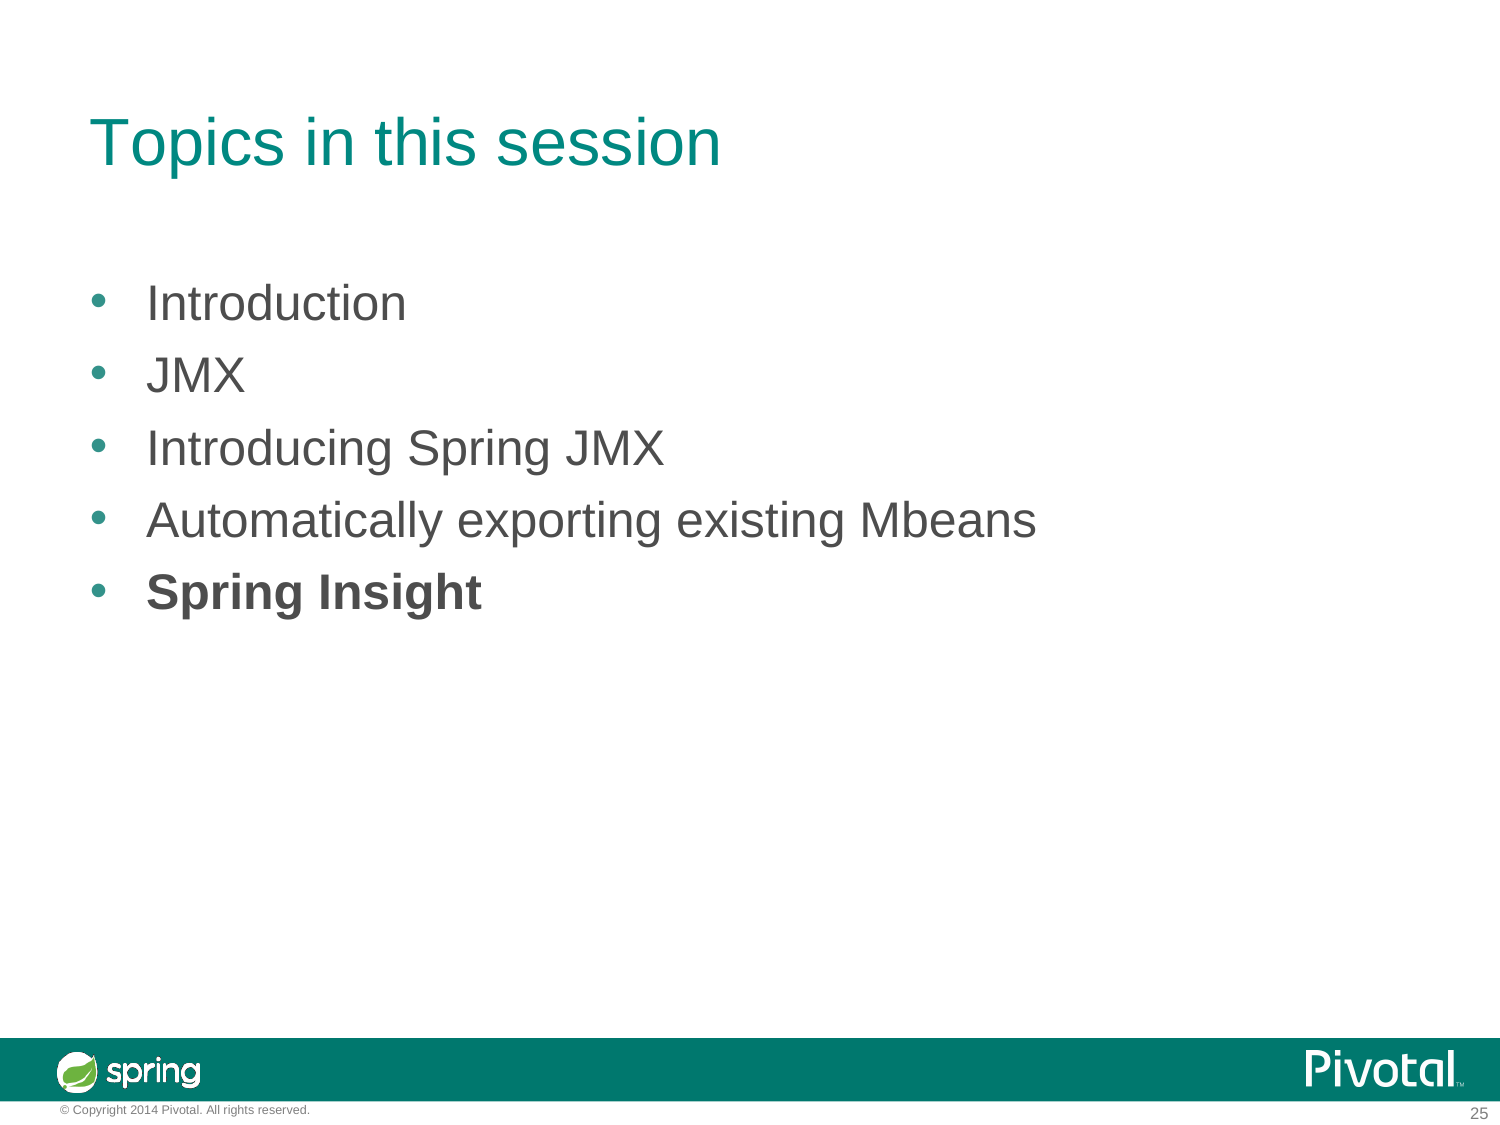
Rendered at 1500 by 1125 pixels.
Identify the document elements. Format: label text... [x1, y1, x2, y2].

picture [32, 1041, 210, 1103]
title Topics in this session [75, 45, 1426, 233]
list Introduction JMX Introducing Spring JMX Automatically exporting existing Mbeans Spring Insight [75, 262, 1426, 1005]
picture [1306, 1050, 1464, 1087]
